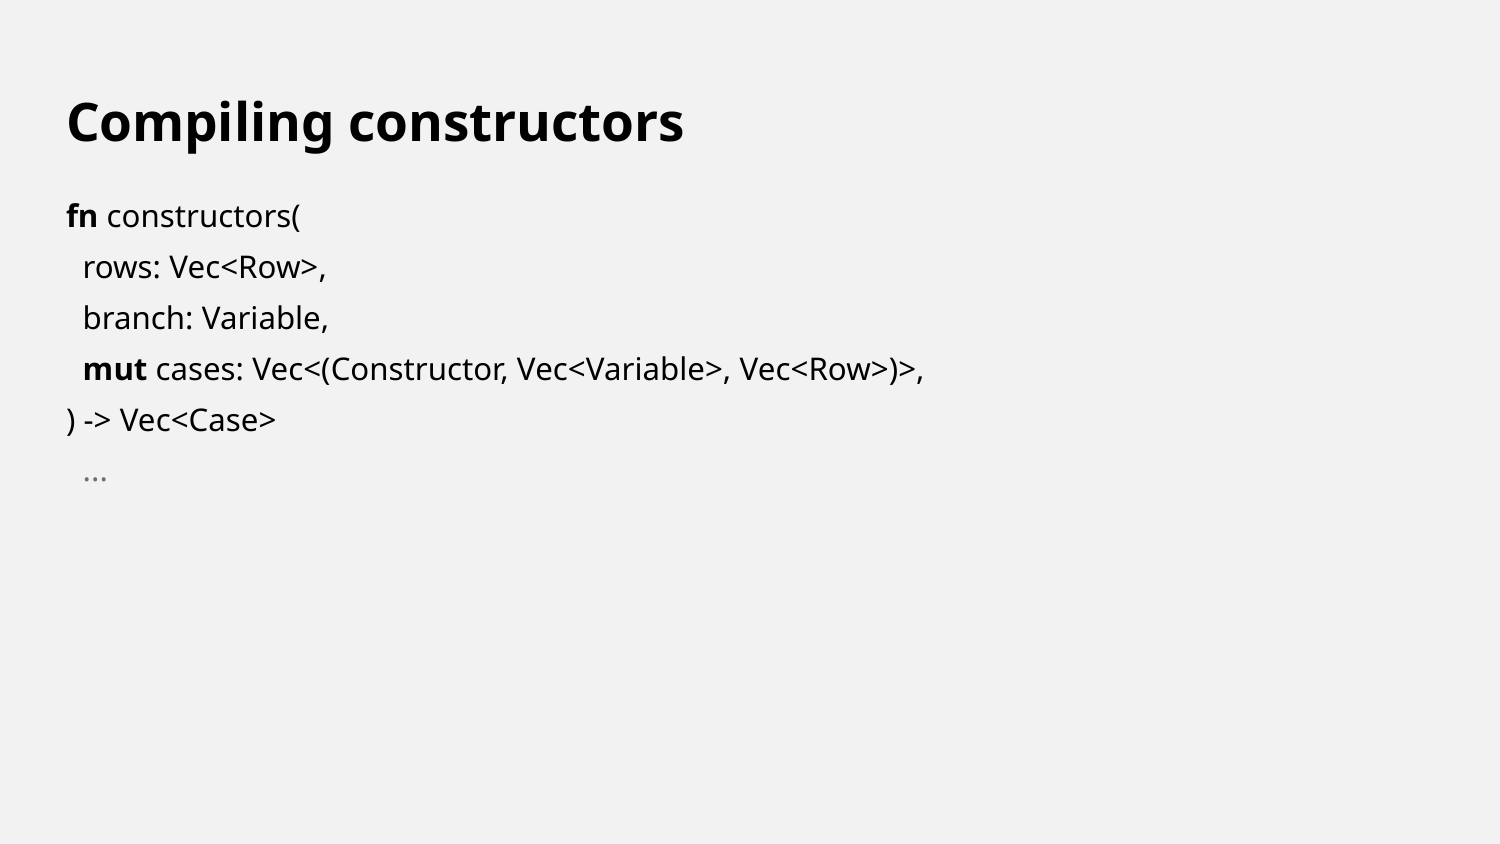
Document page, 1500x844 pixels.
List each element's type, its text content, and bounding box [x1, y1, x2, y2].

list fn constructors( rows: Vec<Row>, branch: Variable, mut cases: Vec<(Constructor, Vec<Variable>, Vec<Row>)>, ) -> Vec<Case> ... [51, 189, 1449, 782]
title Compiling constructors [51, 72, 1449, 167]
